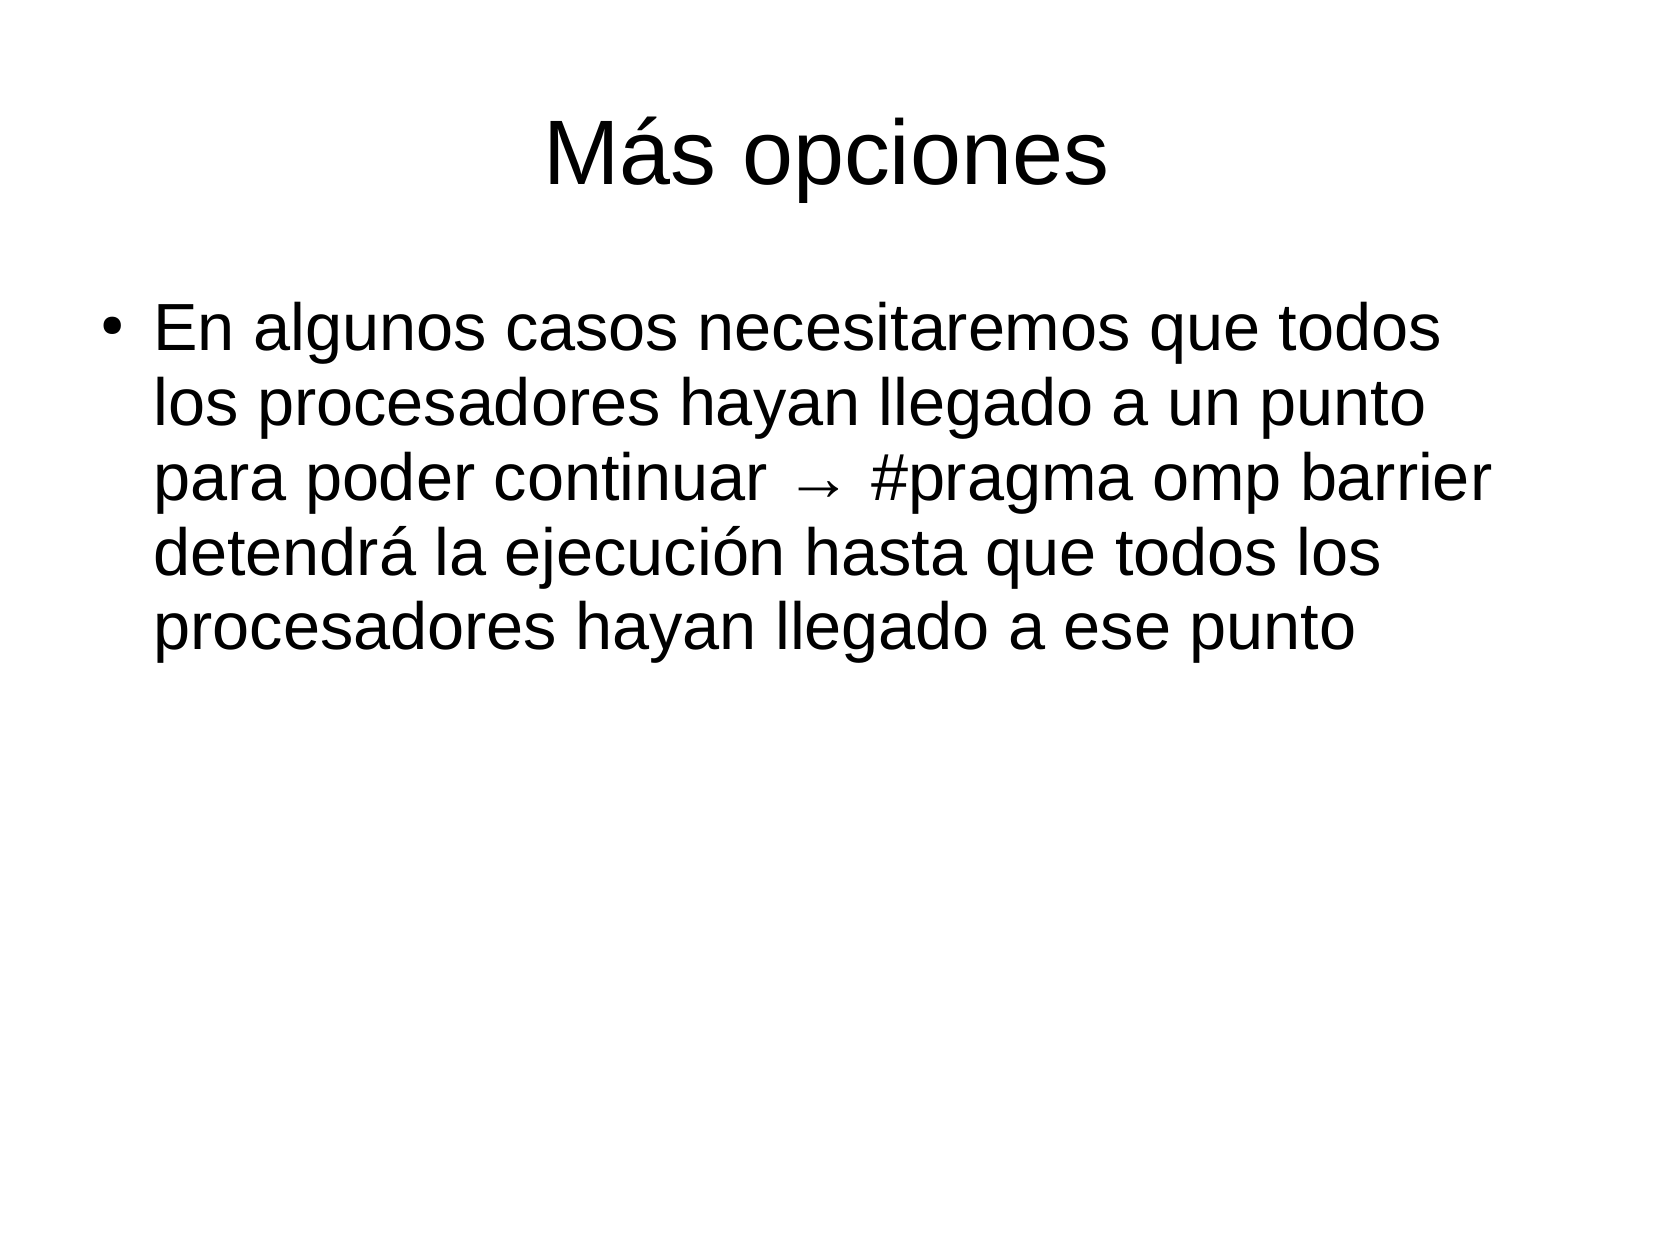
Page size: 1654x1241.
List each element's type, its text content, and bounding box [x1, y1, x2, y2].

title Más opciones [82, 49, 1571, 257]
list En algunos casos necesitaremos que todos los procesadores hayan llegado a un punto para poder continuar → #pragma omp barrier detendrá la ejecución hasta que todos los procesadores hayan llegado a ese punto [82, 290, 1538, 1010]
